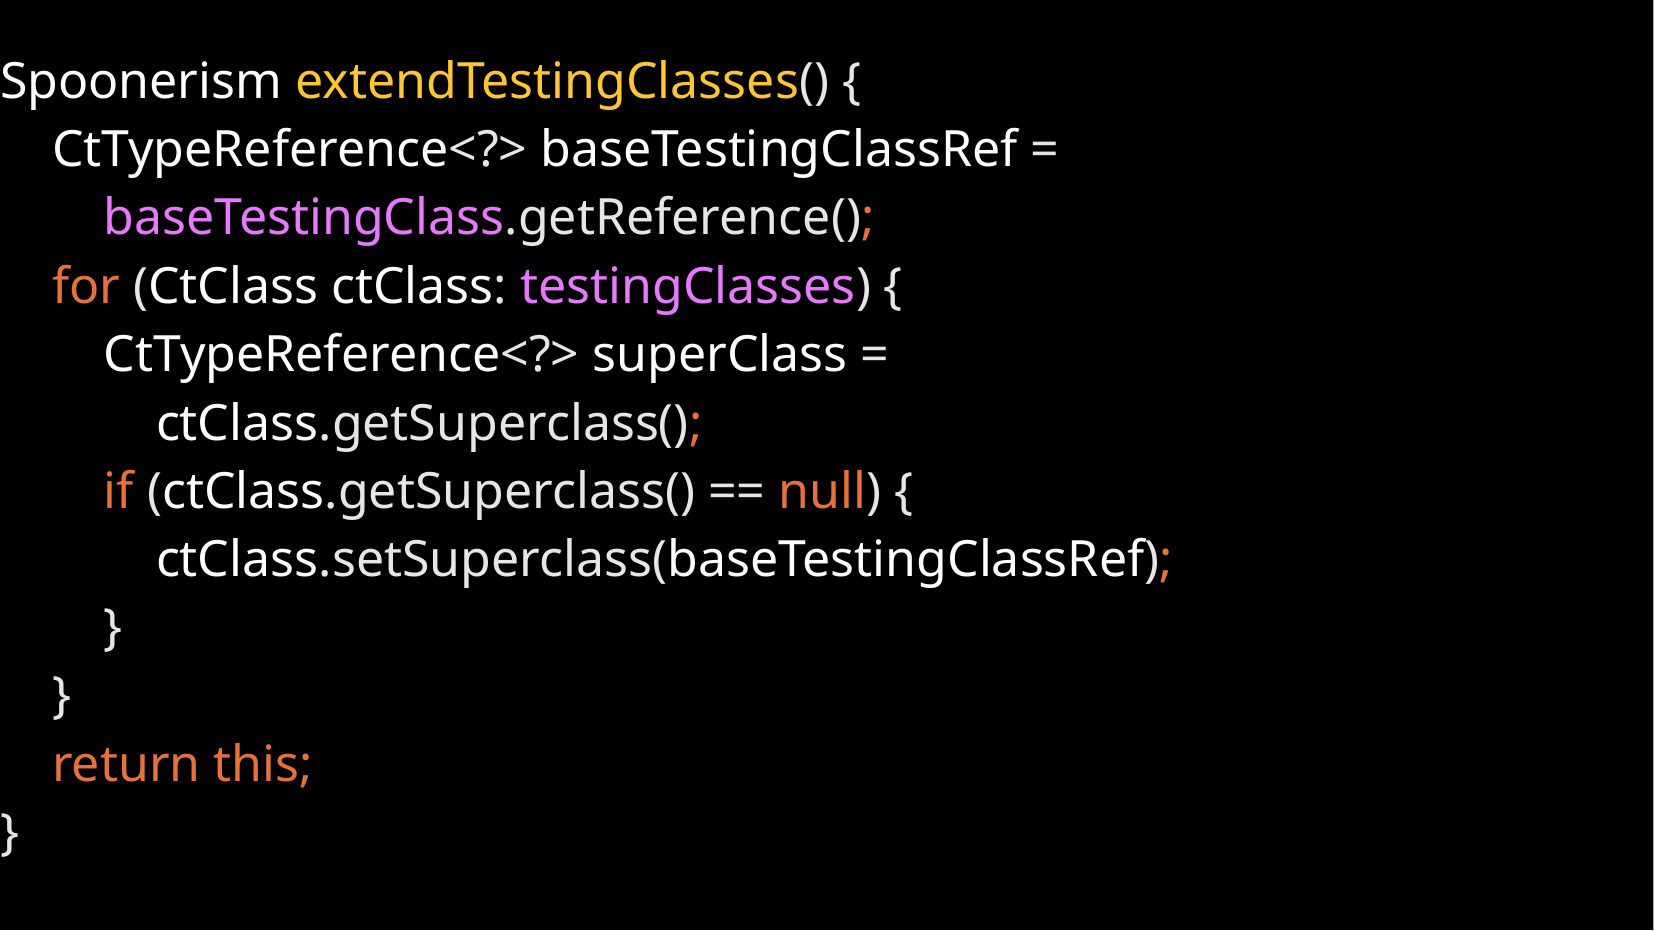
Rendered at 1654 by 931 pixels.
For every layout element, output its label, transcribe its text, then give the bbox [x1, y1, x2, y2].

subtitle Spoonerism extendTestingClasses() { CtTypeReference<?> baseTestingClassRef = baseTestingClass.getReference(); for (CtClass ctClass: testingClasses) { CtTypeReference<?> superClass = ctClass.getSuperclass(); if (ctClass.getSuperclass() == null) { ctClass.setSuperclass(baseTestingClassRef); } } return this; } [0, 23, 1654, 886]
